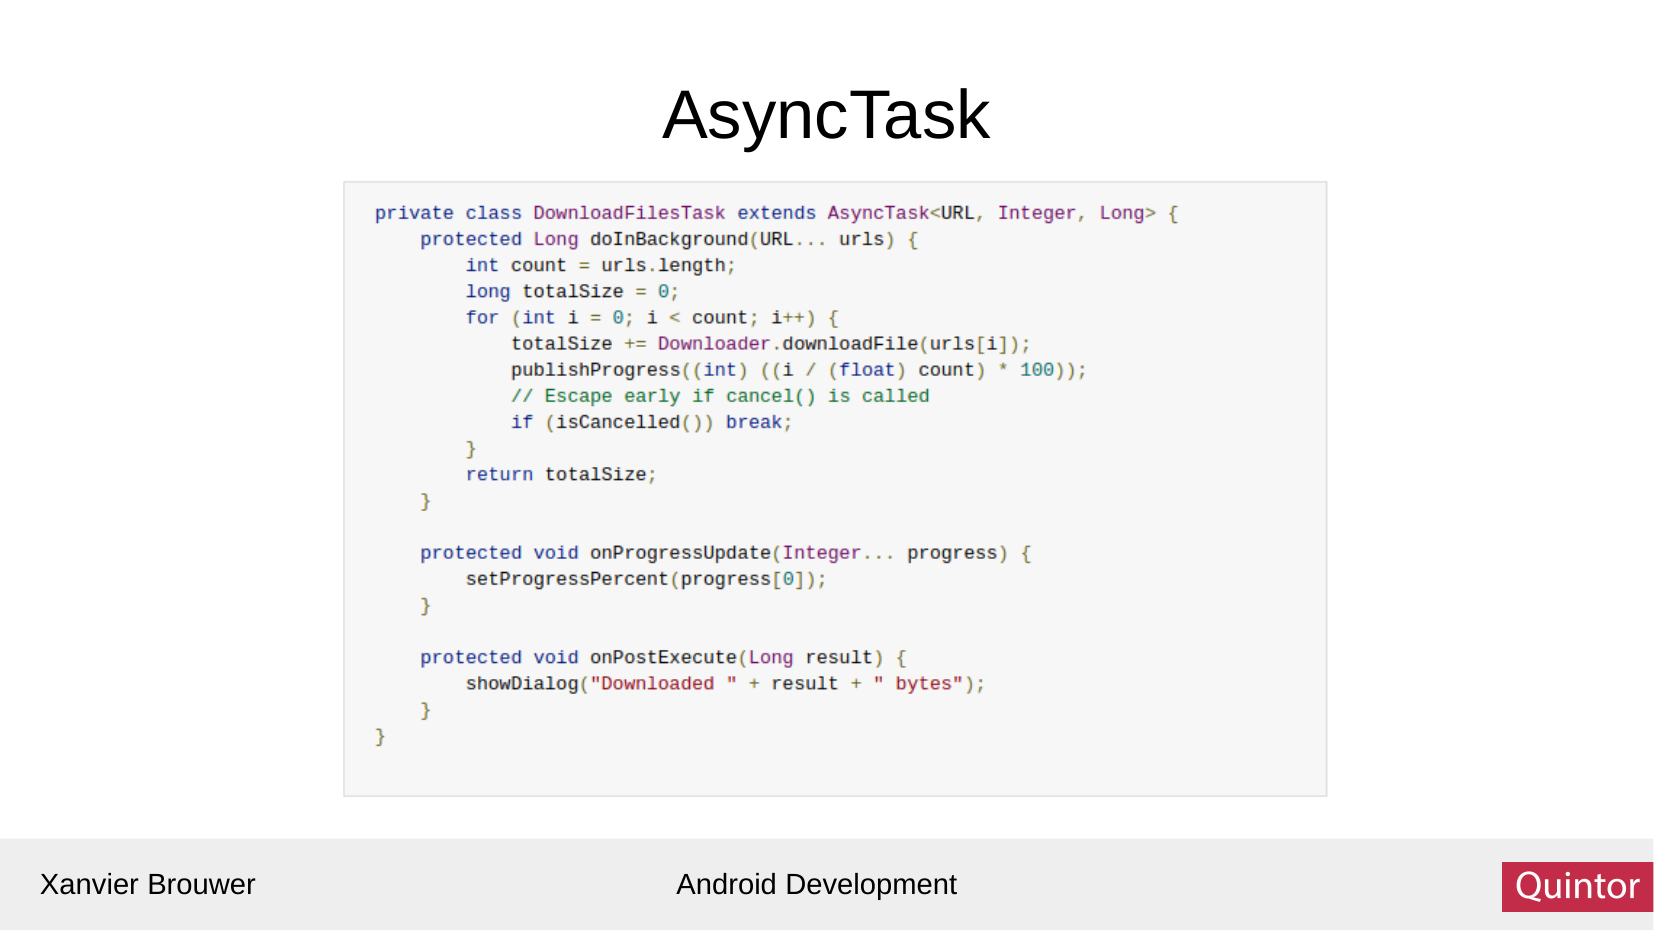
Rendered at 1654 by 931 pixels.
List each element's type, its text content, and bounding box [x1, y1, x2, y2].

picture [1502, 862, 1654, 912]
picture [342, 177, 1332, 800]
title AsyncTask [82, 37, 1571, 193]
